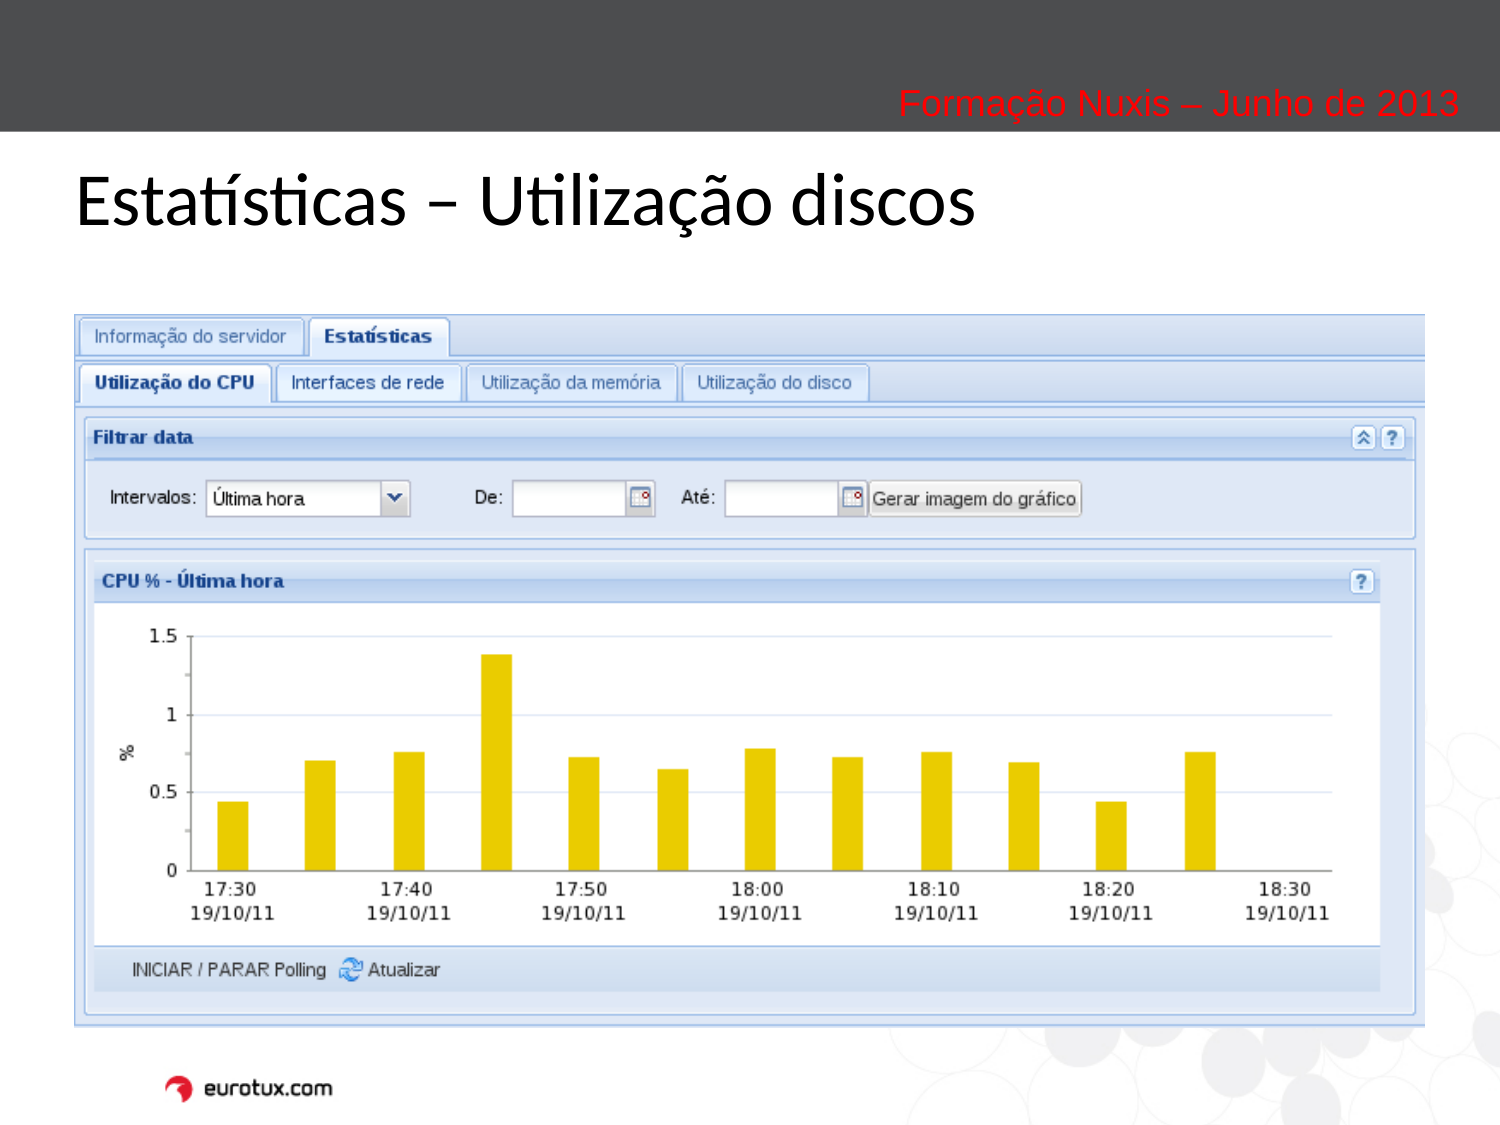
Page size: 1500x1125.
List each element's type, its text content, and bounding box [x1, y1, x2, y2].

picture [0, 0, 1500, 1125]
title Estatísticas – Utilização discos [75, 112, 1425, 301]
